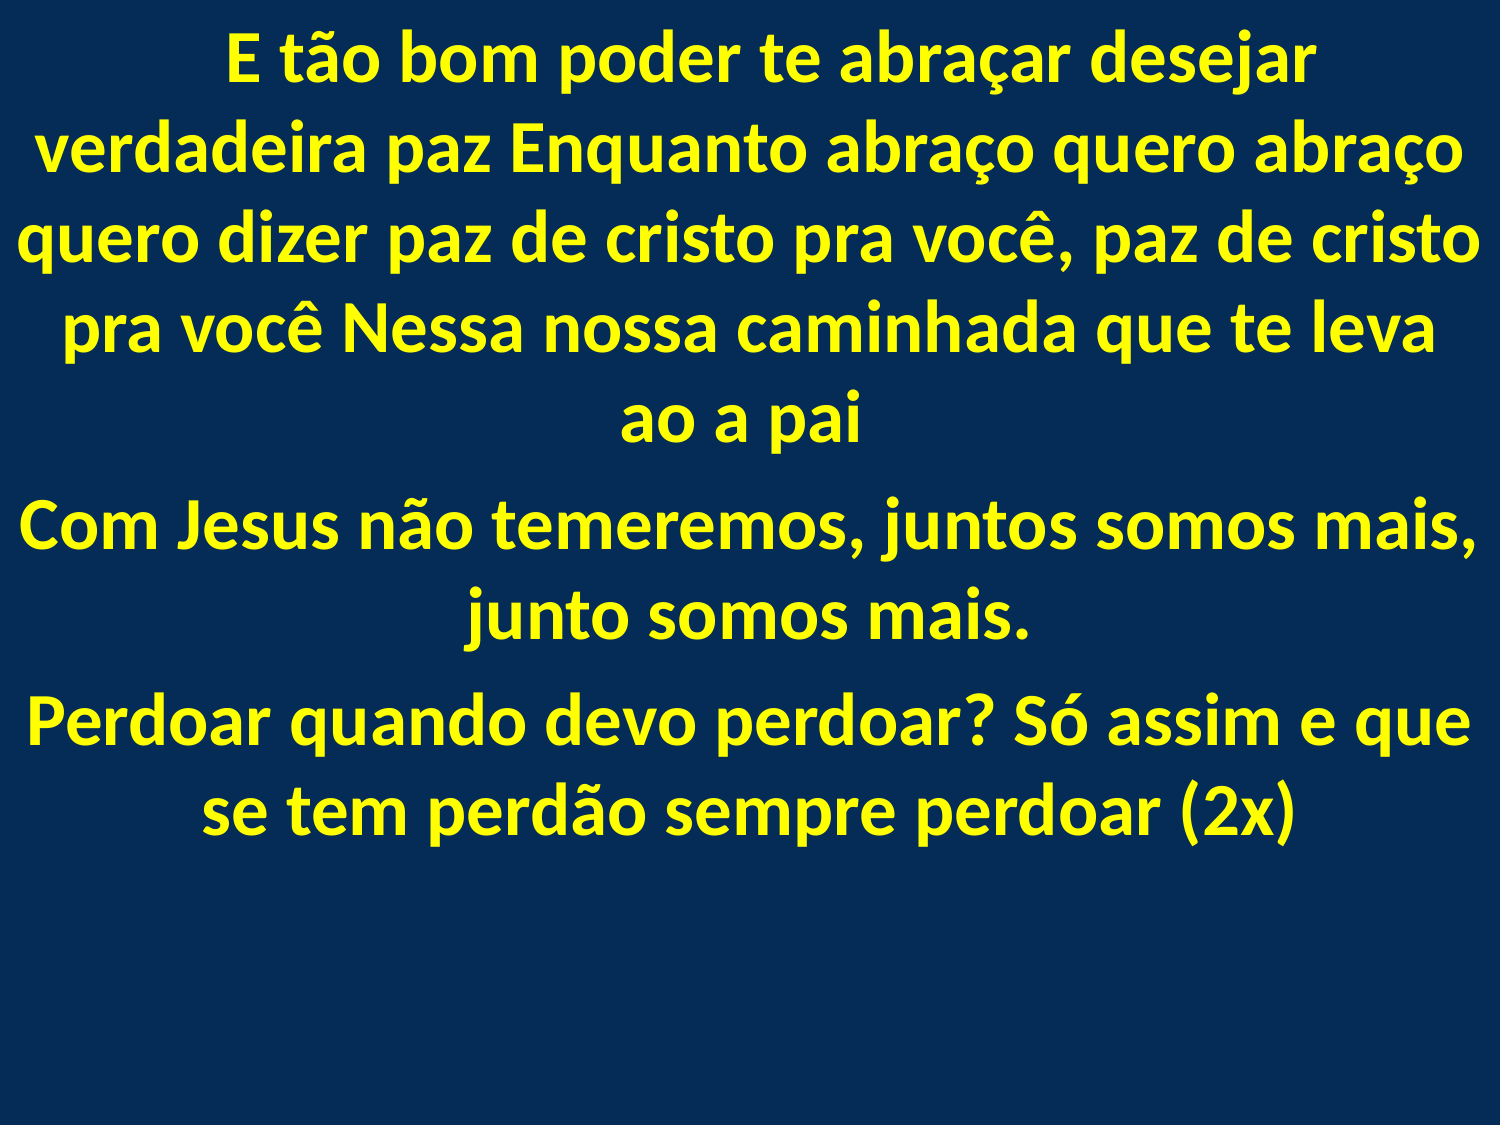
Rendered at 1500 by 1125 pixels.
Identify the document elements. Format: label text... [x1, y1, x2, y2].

subtitle E tão bom poder te abraçar desejar verdadeira paz Enquanto abraço quero abraço quero dizer paz de cristo pra você, paz de cristo pra você Nessa nossa caminhada que te leva ao a pai Com Jesus não temeremos, juntos somos mais, junto somos mais. Perdoar quando devo perdoar? Só assim e que se tem perdão sempre perdoar (2x) [0, 0, 1500, 1125]
